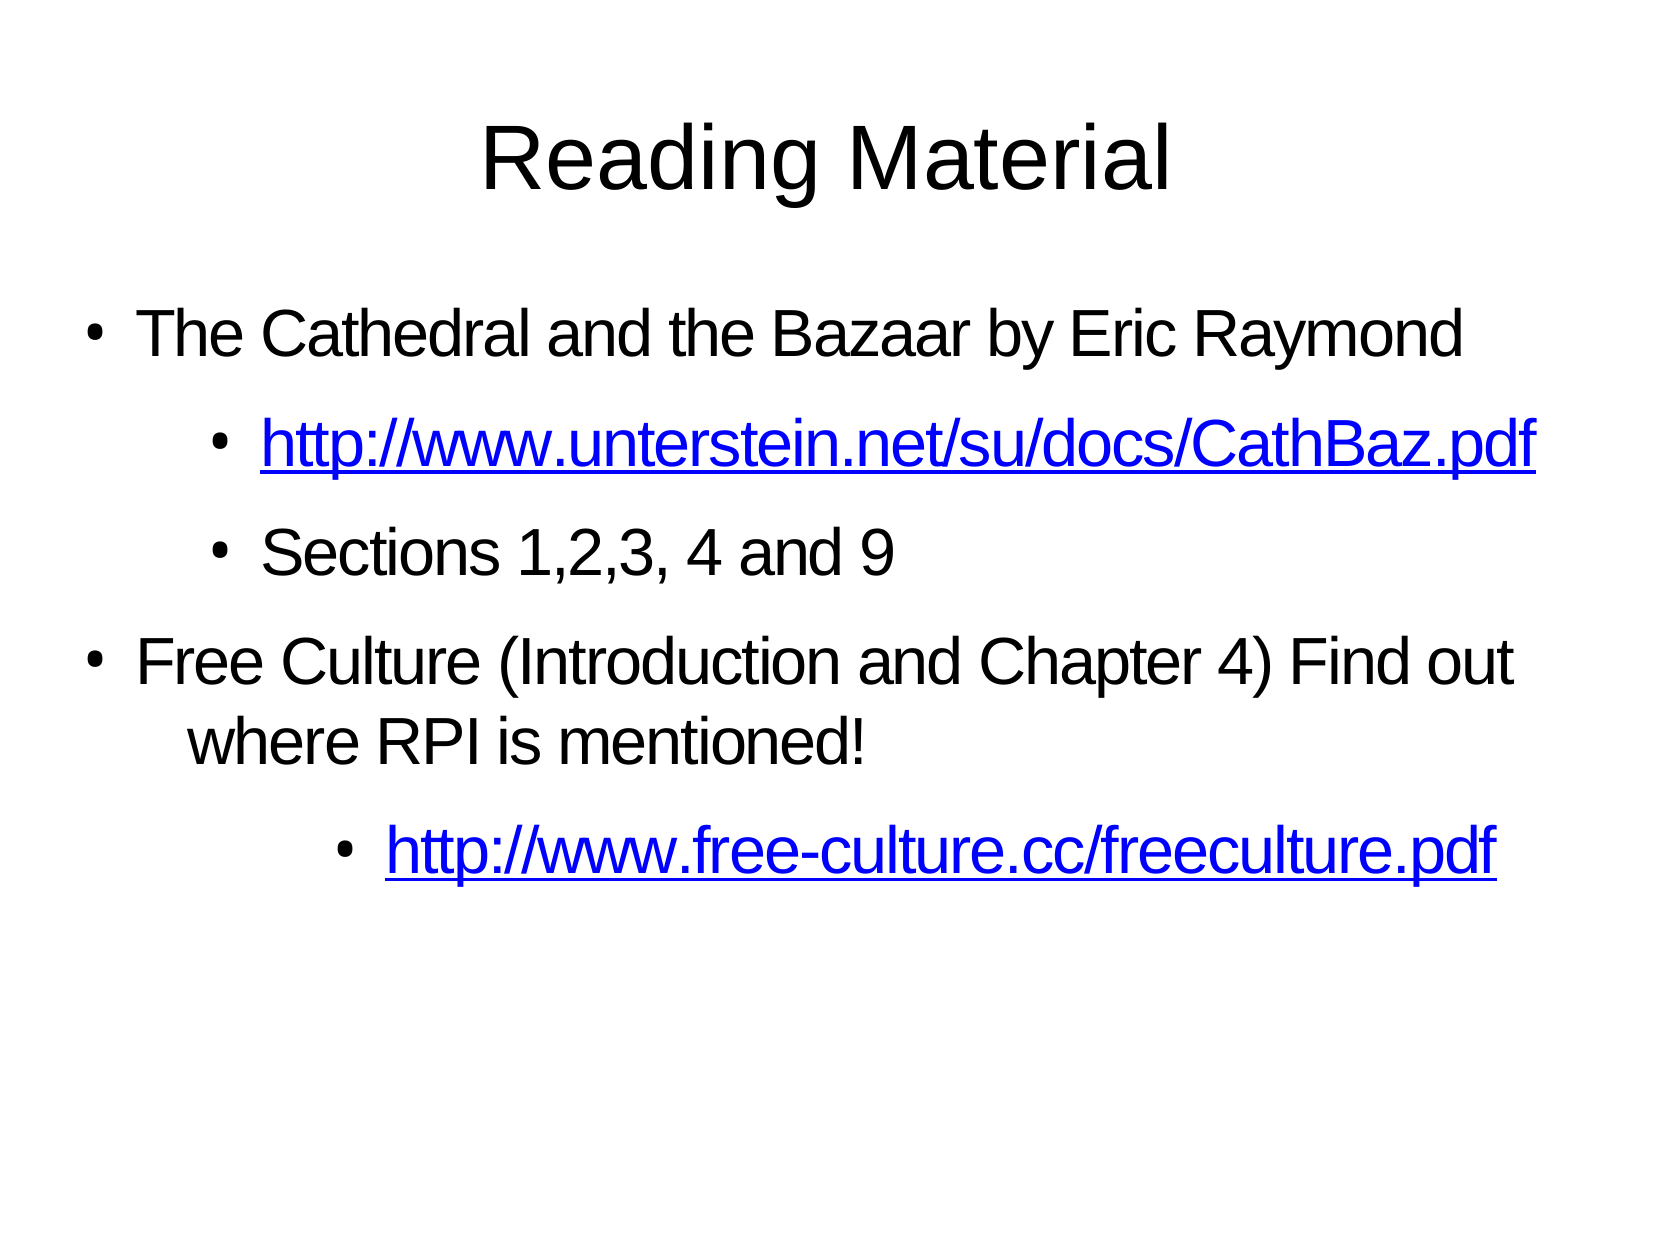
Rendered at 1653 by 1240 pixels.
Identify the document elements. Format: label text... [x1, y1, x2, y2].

text_box The Cathedral and the Bazaar by Eric Raymond http://www.unterstein.net/su/docs/CathBaz.pdf Sections 1,2,3, 4 and 9 Free Culture (Introduction and Chapter 4) Find out where RPI is mentioned! http://www.free-culture.cc/freeculture.pdf [82, 290, 1571, 1010]
text_box Reading Material [82, 102, 1571, 204]
